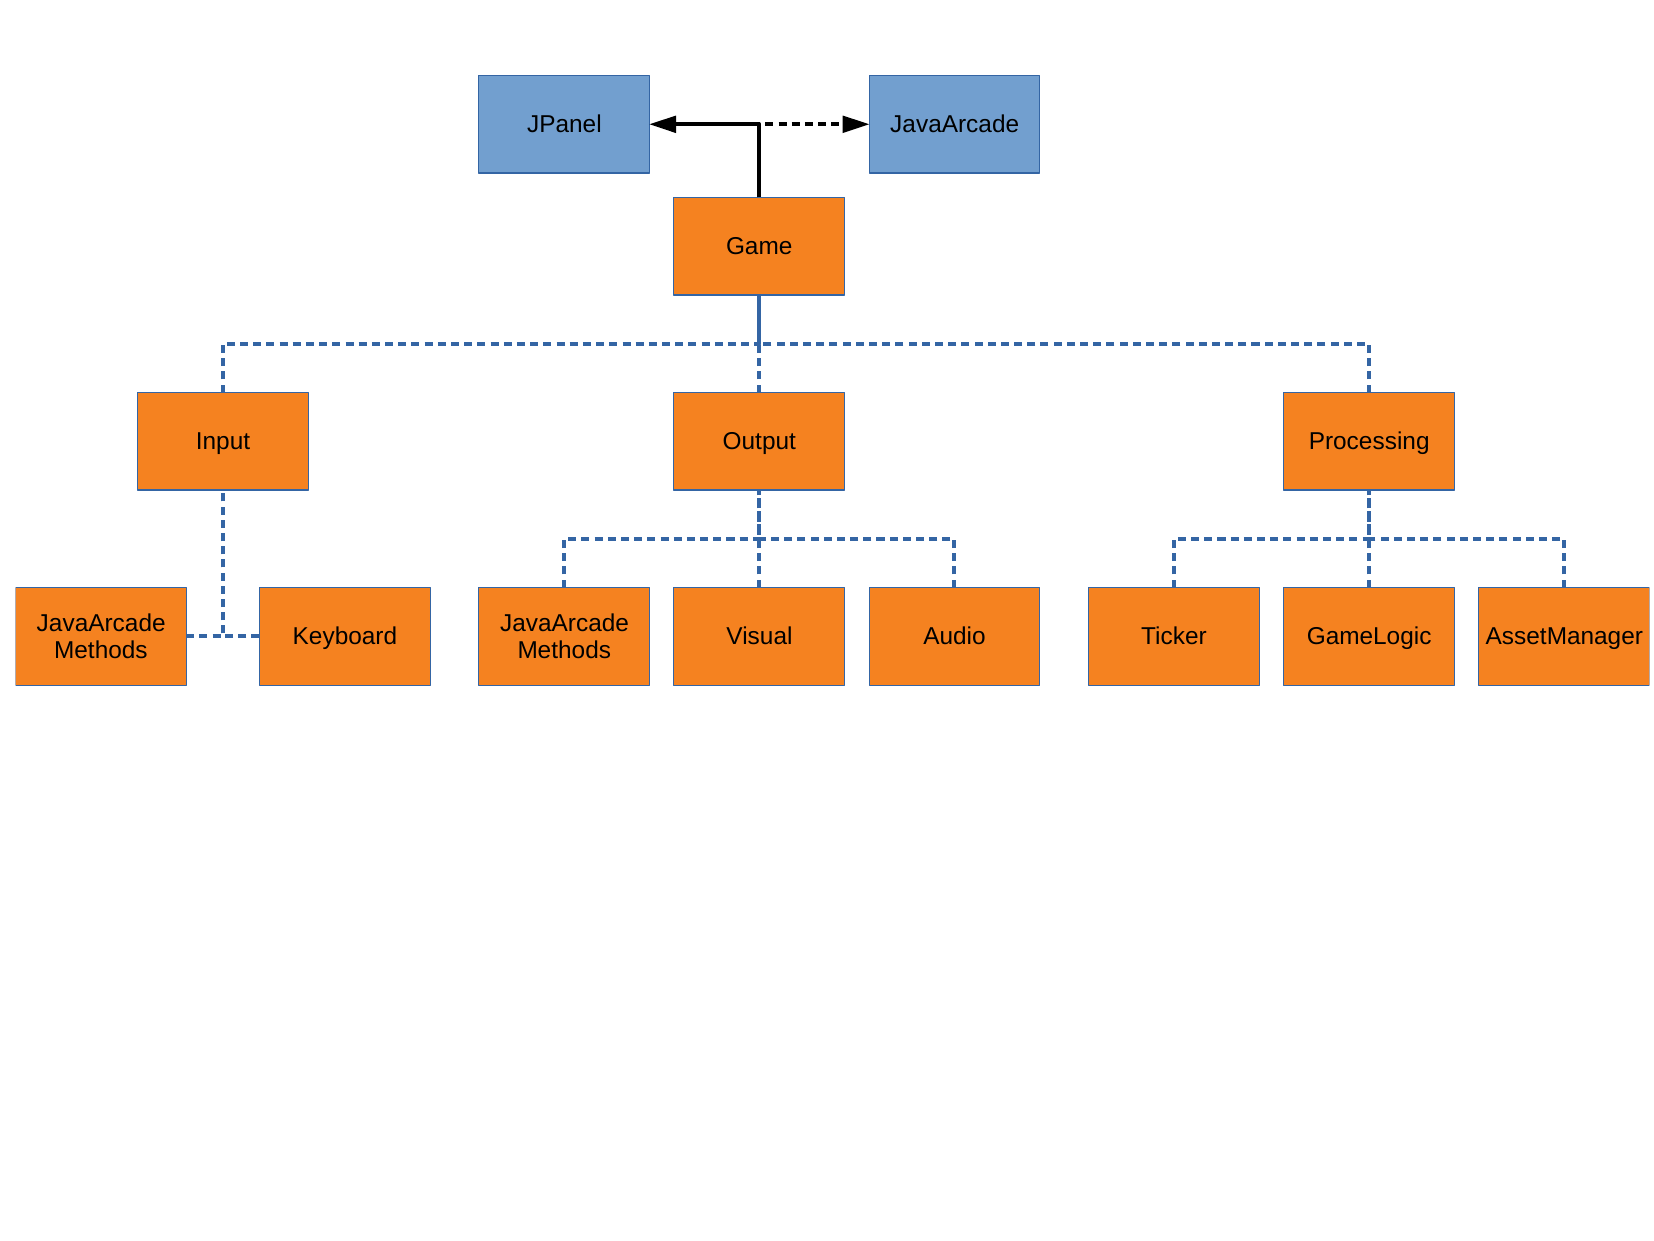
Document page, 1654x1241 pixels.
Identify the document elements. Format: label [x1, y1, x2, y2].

picture [15, 75, 1651, 686]
